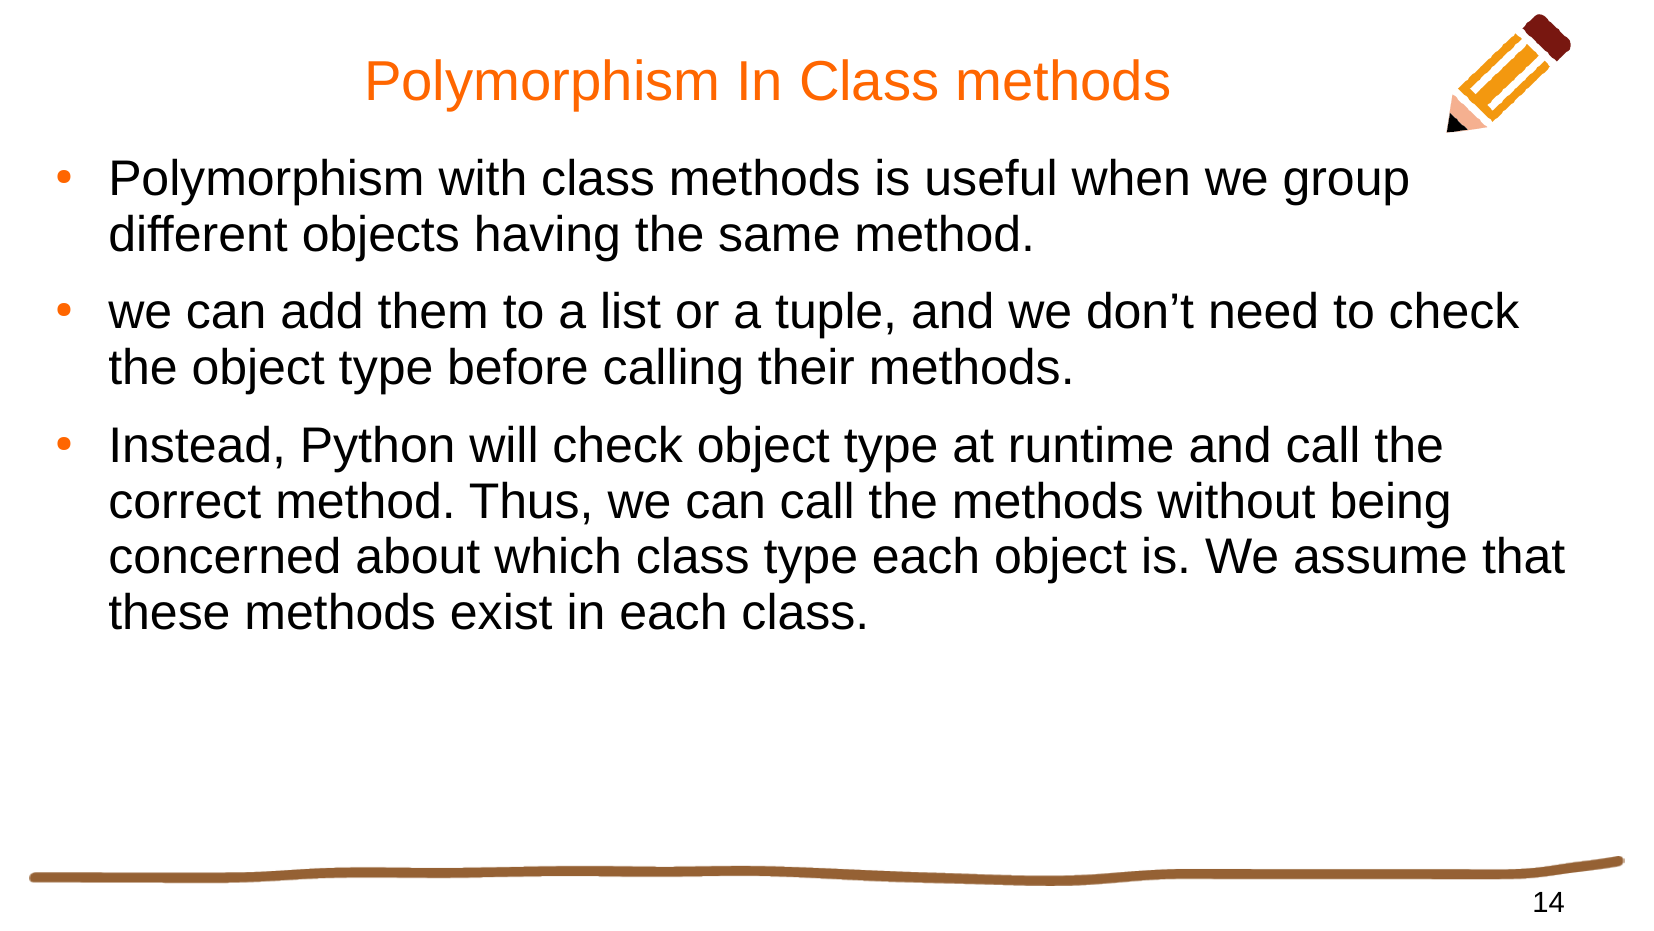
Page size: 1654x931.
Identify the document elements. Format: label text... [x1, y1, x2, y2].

picture [29, 856, 1625, 886]
list Polymorphism with class methods is useful when we group different objects having the same method. we can add them to a list or a tuple, and we don’t need to check the object type before calling their methods. Instead, Python will check object type at runtime and call the correct method. Thus, we can call the methods without being concerned about which class type each object is. We assume that these methods exist in each class. [37, 150, 1576, 863]
title Polymorphism In Class methods [88, 29, 1447, 133]
picture [1446, 14, 1571, 133]
